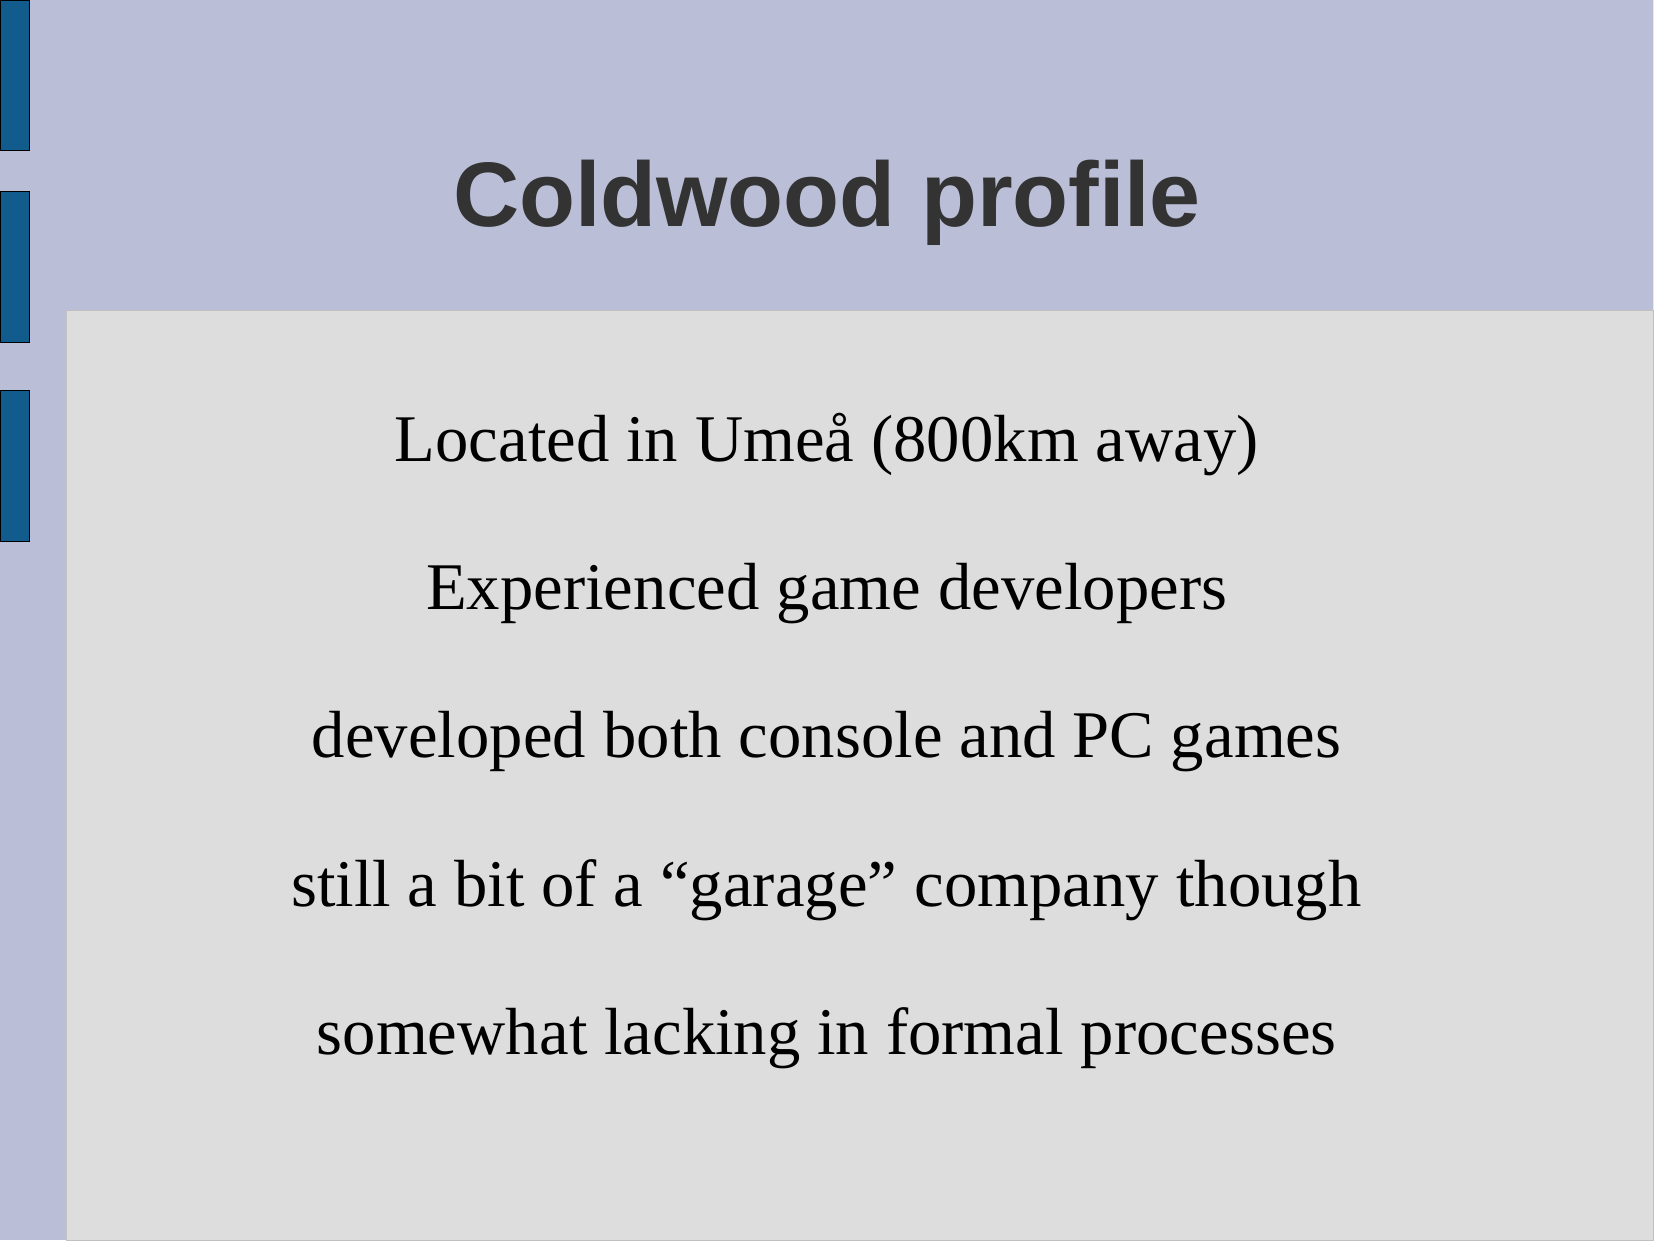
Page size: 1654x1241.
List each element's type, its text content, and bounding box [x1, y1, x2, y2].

title Coldwood profile [121, 91, 1534, 299]
subtitle Located in Umeå (800km away) Experienced game developers developed both console and PC games still a bit of a “garage” company though somewhat lacking in formal processes [121, 344, 1534, 1127]
